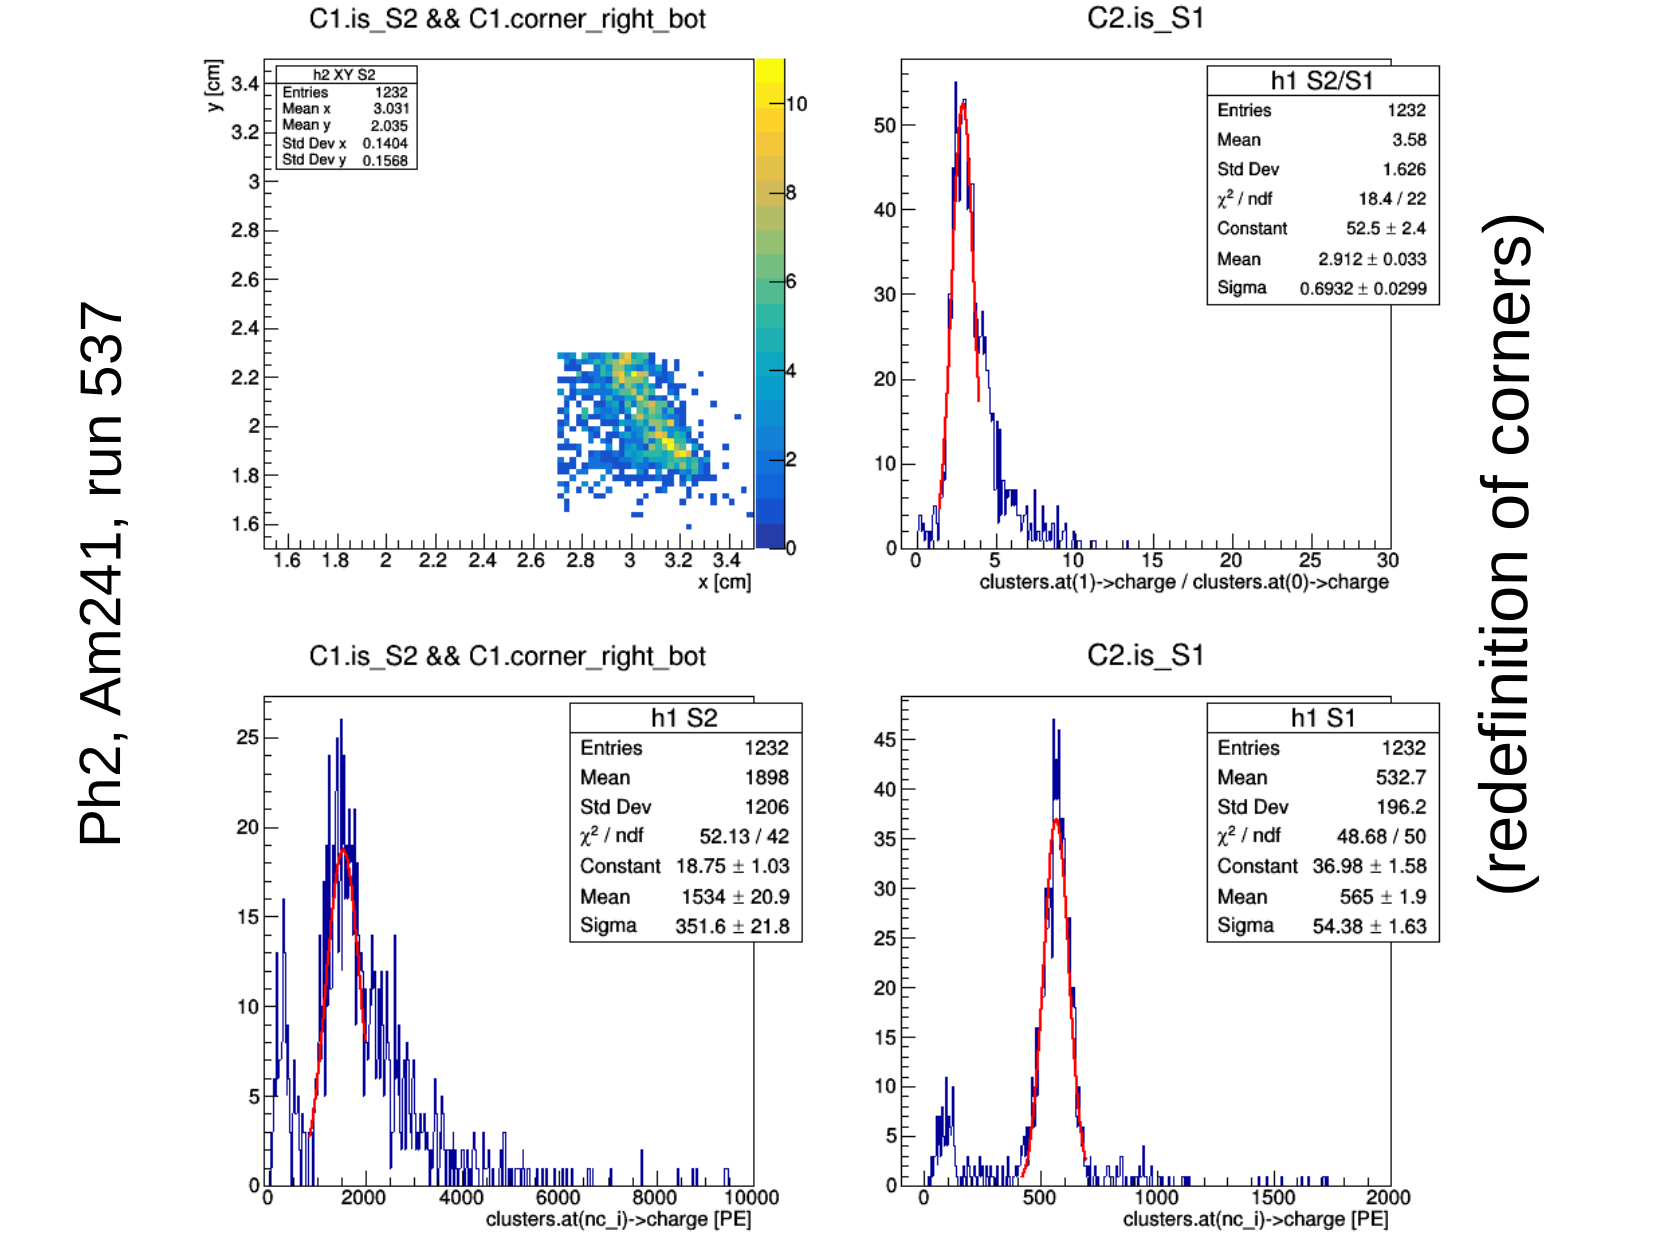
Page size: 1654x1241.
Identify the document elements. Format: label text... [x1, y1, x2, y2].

text_box Ph2, Am241, run 537 [60, 233, 196, 916]
picture [202, 0, 1451, 1238]
text_box (redefinition of corners) [1457, 29, 1627, 1081]
